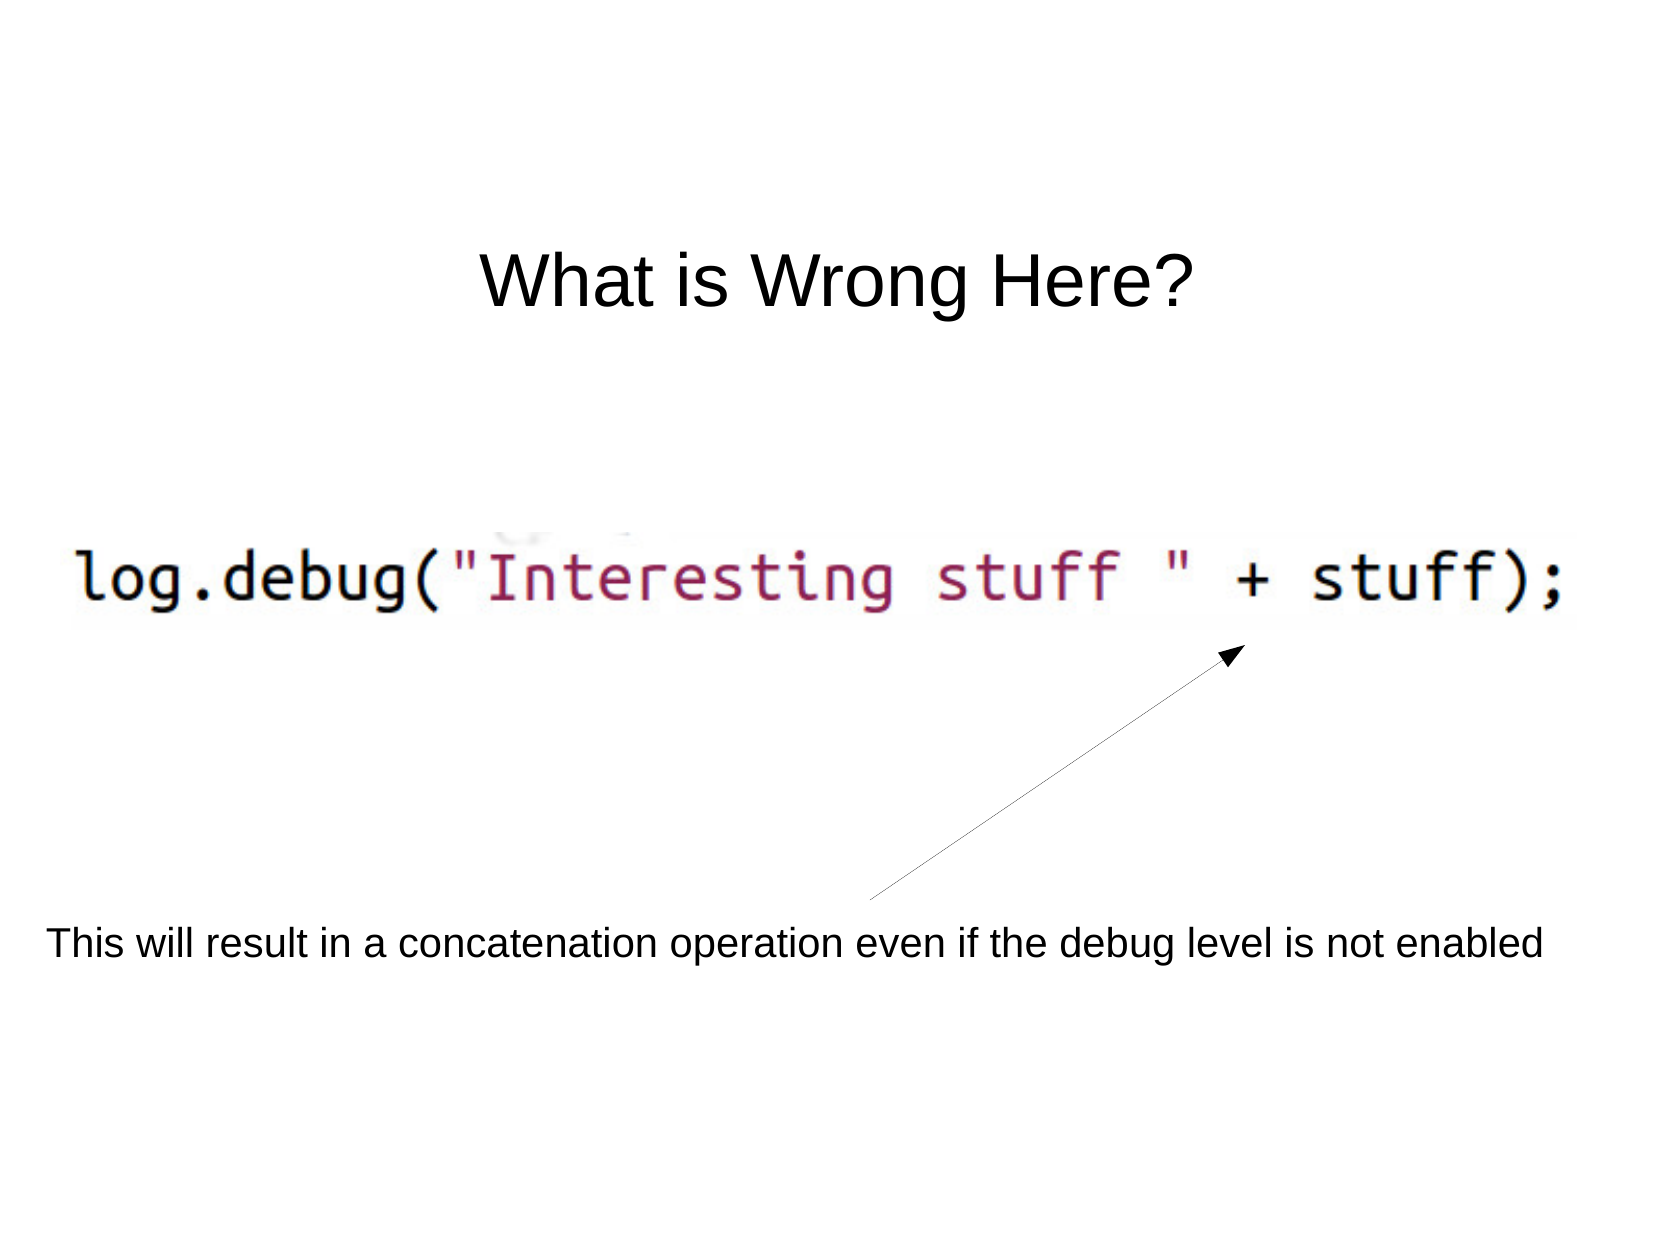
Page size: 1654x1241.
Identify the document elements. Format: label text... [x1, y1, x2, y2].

text_box This will result in a concatenation operation even if the debug level is not enabled [31, 912, 1561, 976]
picture [60, 532, 1577, 631]
text_box What is Wrong Here? [465, 231, 1216, 331]
